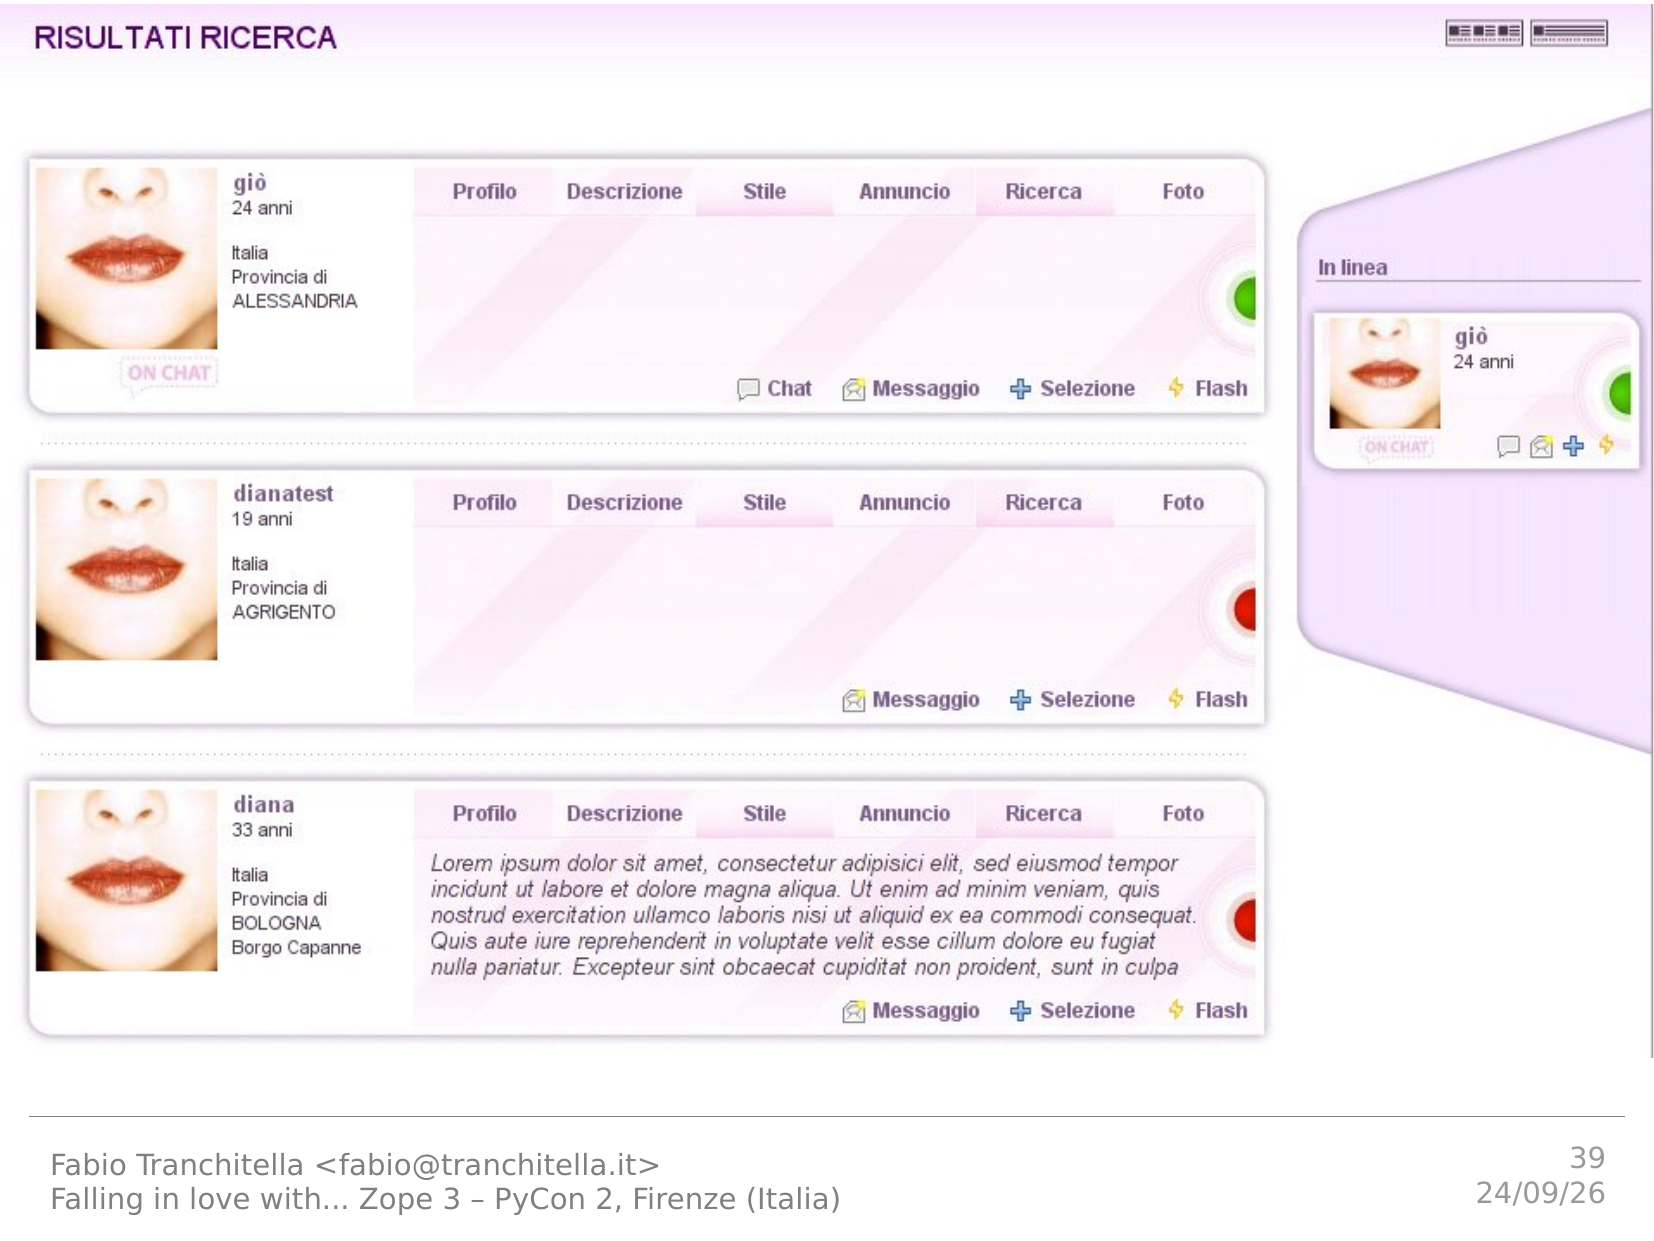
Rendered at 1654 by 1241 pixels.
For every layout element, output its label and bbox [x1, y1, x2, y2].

picture [0, 4, 1654, 1058]
